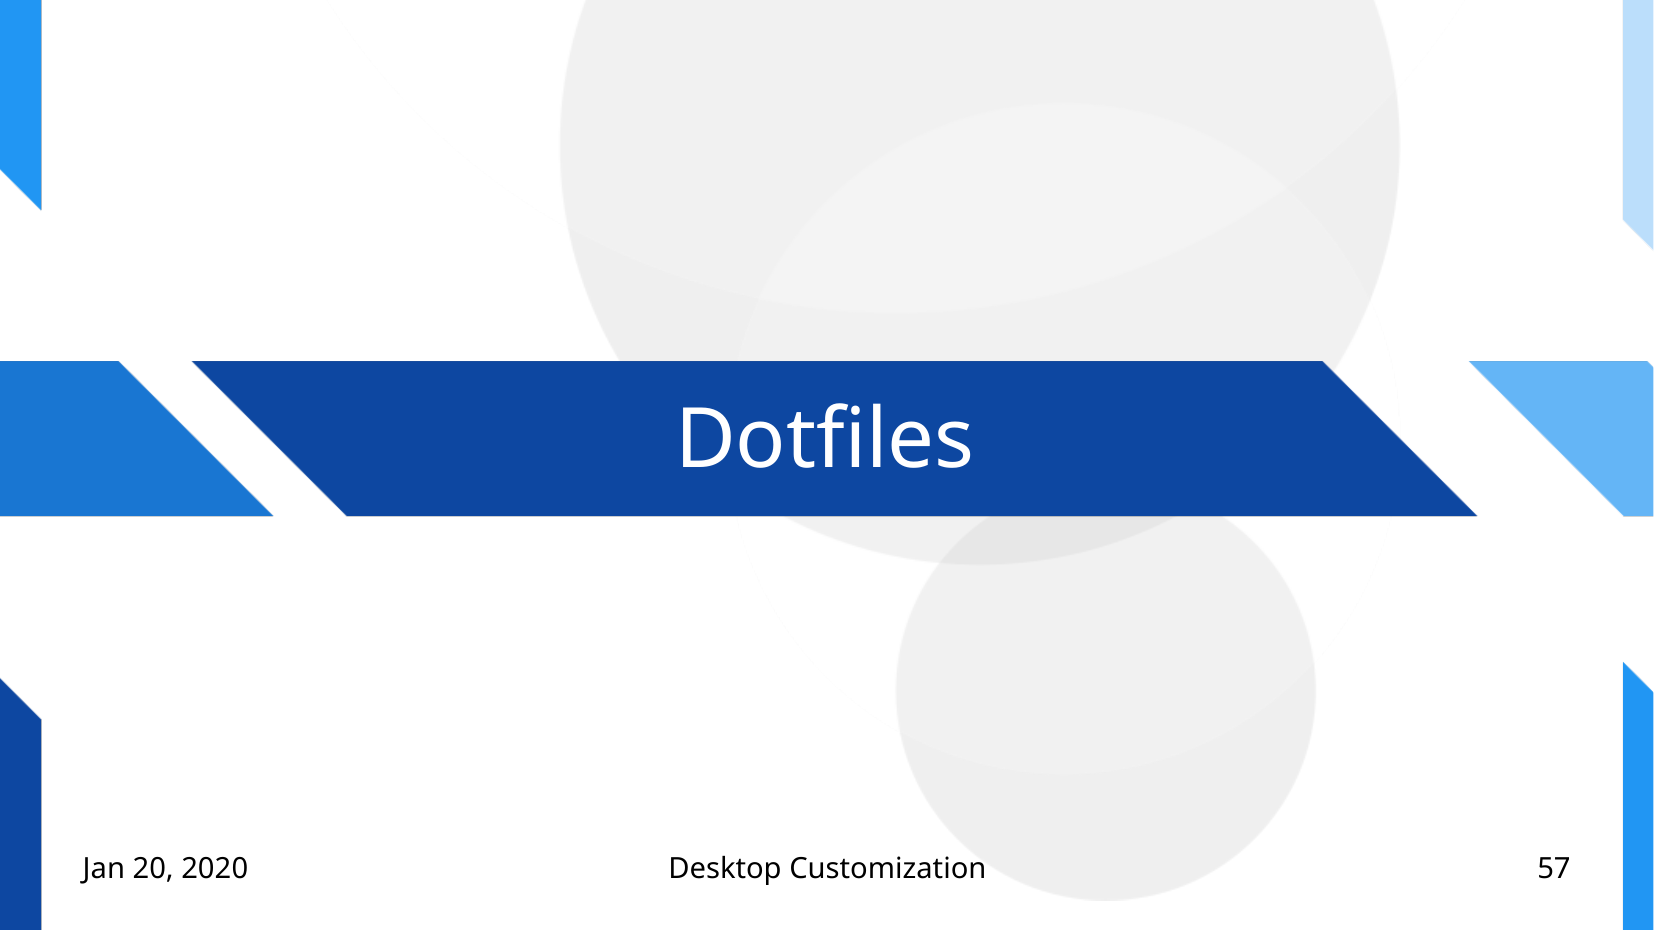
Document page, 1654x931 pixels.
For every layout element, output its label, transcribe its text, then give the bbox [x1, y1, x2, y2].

picture [0, 0, 1654, 930]
title Dotfiles [82, 360, 1568, 511]
